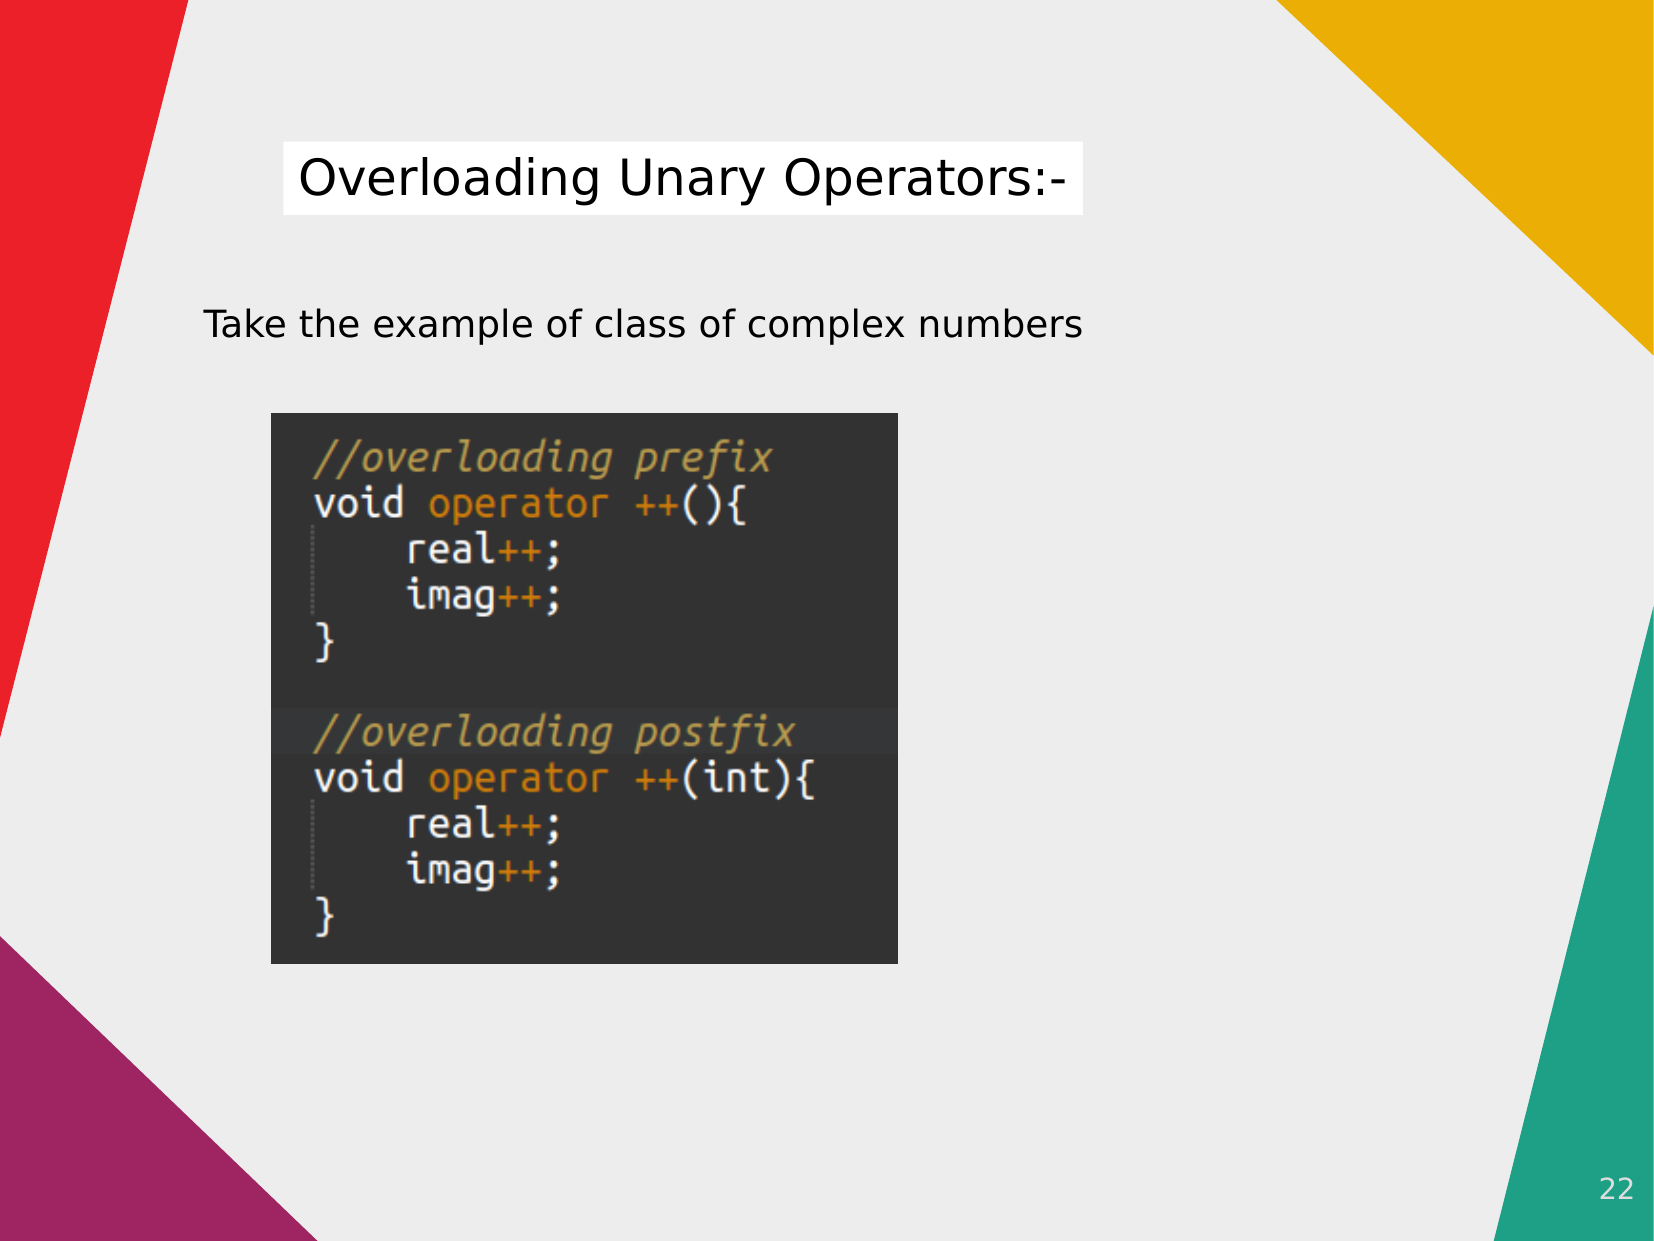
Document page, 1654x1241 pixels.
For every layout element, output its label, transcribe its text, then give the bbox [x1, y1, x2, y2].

text_box Take the example of class of complex numbers [188, 295, 1100, 354]
text_box Overloading Unary Operators:- [283, 141, 1083, 215]
picture [271, 413, 898, 964]
